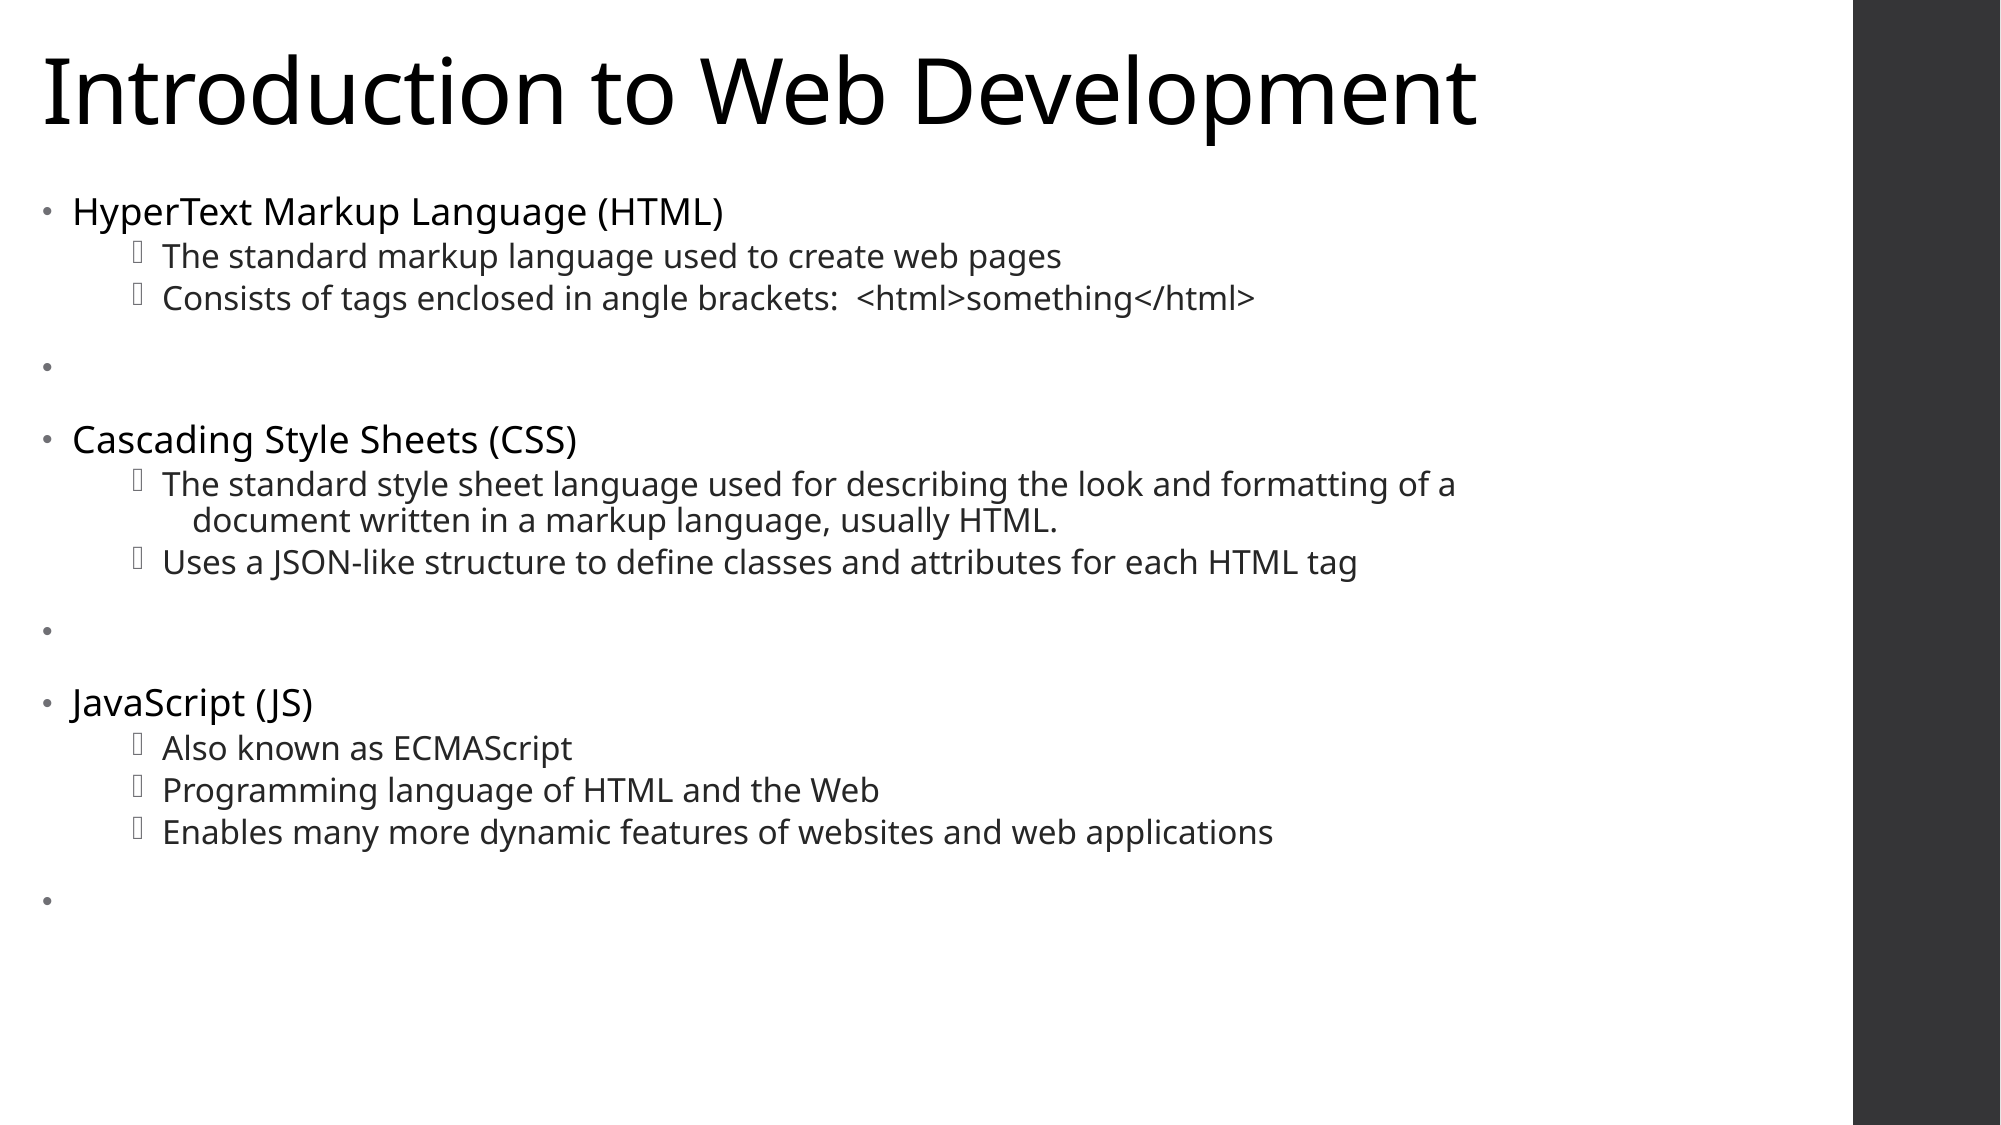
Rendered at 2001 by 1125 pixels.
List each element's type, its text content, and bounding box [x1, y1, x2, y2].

list HyperText Markup Language (HTML) The standard markup language used to create web pages Consists of tags enclosed in angle brackets: <html>something</html> Cascading Style Sheets (CSS) The standard style sheet language used for describing the look and formatting of a document written in a markup language, usually HTML. Uses a JSON-like structure to define classes and attributes for each HTML tag JavaScript (JS) Also known as ECMAScript Programming language of HTML and the Web Enables many more dynamic features of websites and web applications [26, 183, 1494, 944]
title Introduction to Web Development [26, 25, 1617, 152]
